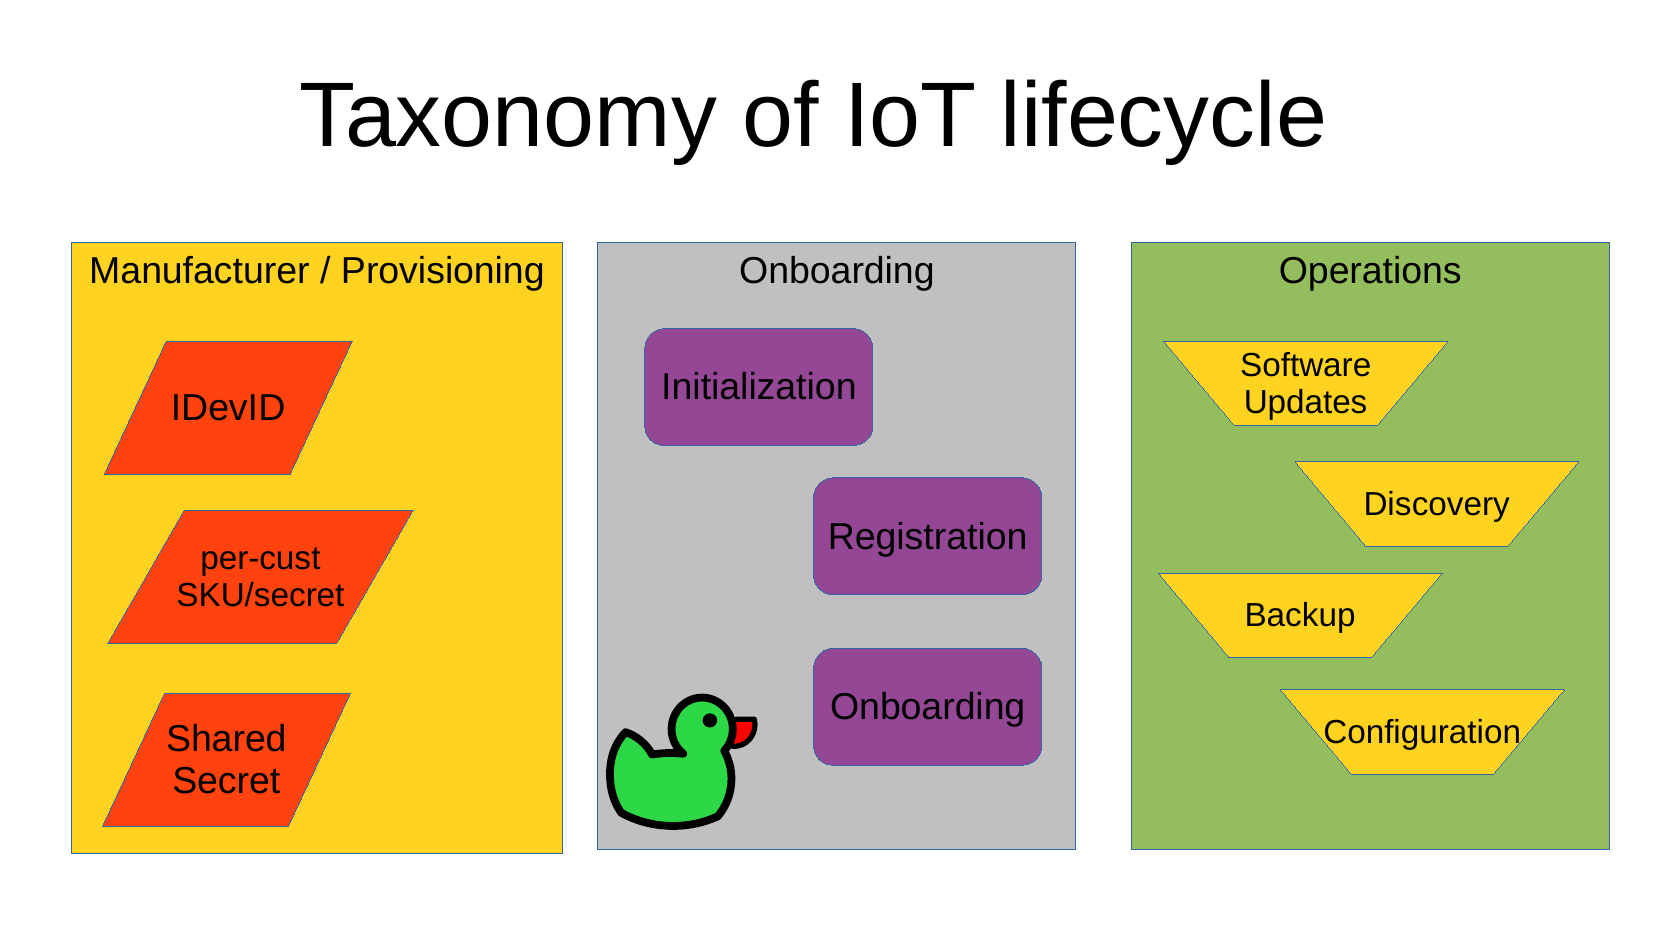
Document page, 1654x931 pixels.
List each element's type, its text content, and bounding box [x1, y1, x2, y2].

text_box Configuration [1280, 689, 1565, 775]
text_box IDevID [104, 341, 353, 475]
text_box Onboarding [813, 648, 1042, 766]
text_box Registration [813, 477, 1042, 595]
text_box Discovery [1295, 461, 1579, 547]
text_box Manufacturer / Provisioning [71, 242, 563, 854]
text_box Shared Secret [102, 693, 351, 827]
text_box Operations [1131, 242, 1610, 850]
text_box Software Updates [1163, 341, 1448, 426]
text_box per-cust SKU/secret [107, 510, 414, 644]
text_box Backup [1158, 573, 1443, 658]
title Taxonomy of IoT lifecycle [82, 37, 1571, 193]
picture [597, 682, 766, 850]
text_box Onboarding [597, 242, 1076, 850]
text_box Initialization [644, 328, 873, 446]
